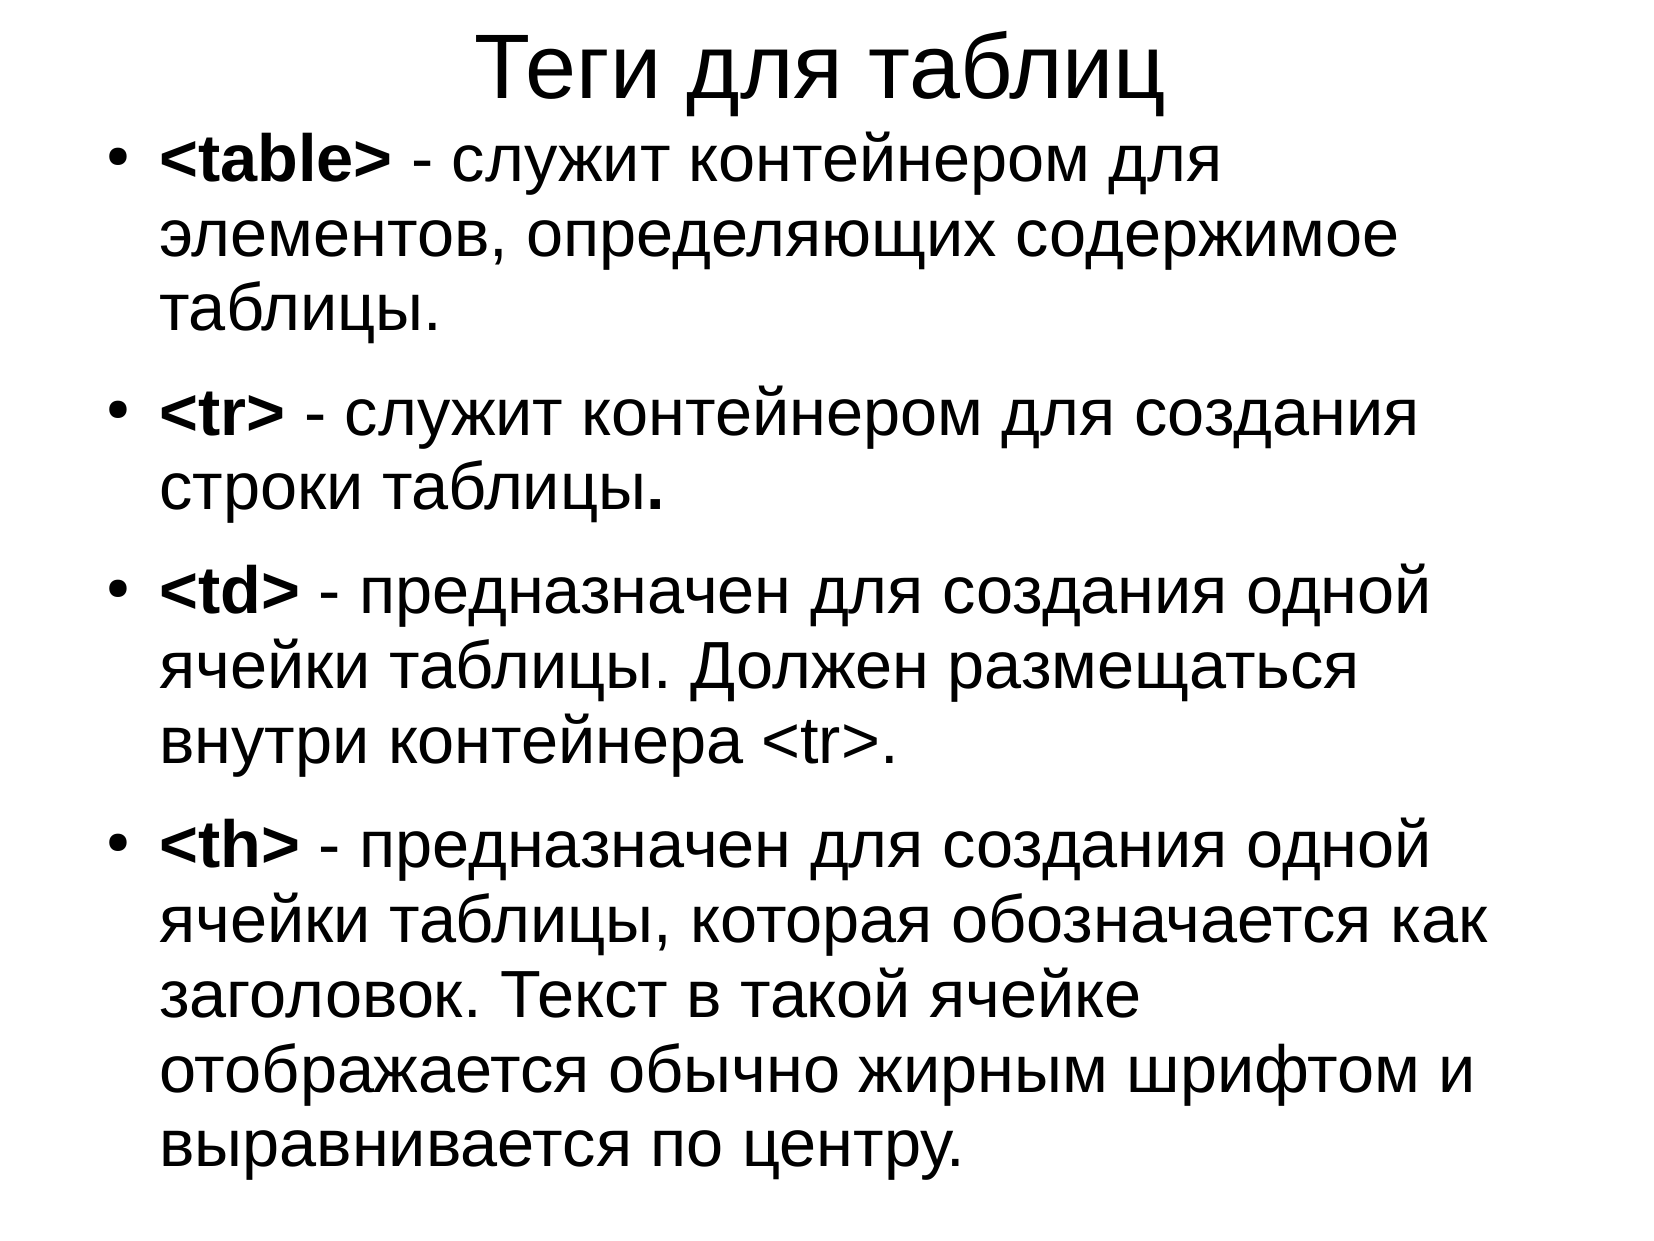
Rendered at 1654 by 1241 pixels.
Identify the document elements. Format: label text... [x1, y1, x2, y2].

title Теги для таблиц [76, 15, 1565, 119]
list <table> - служит контейнером для элементов, определяющих содержимое таблицы. <tr> - служит контейнером для создания строки таблицы. <td> - предназначен для создания одной ячейки таблицы. Должен размещаться внутри контейнера <tr>. <th> - предназначен для создания одной ячейки таблицы, которая обозначается как заголовок. Текст в такой ячейке отображается обычно жирным шрифтом и выравнивается по центру. [88, 120, 1577, 1182]
